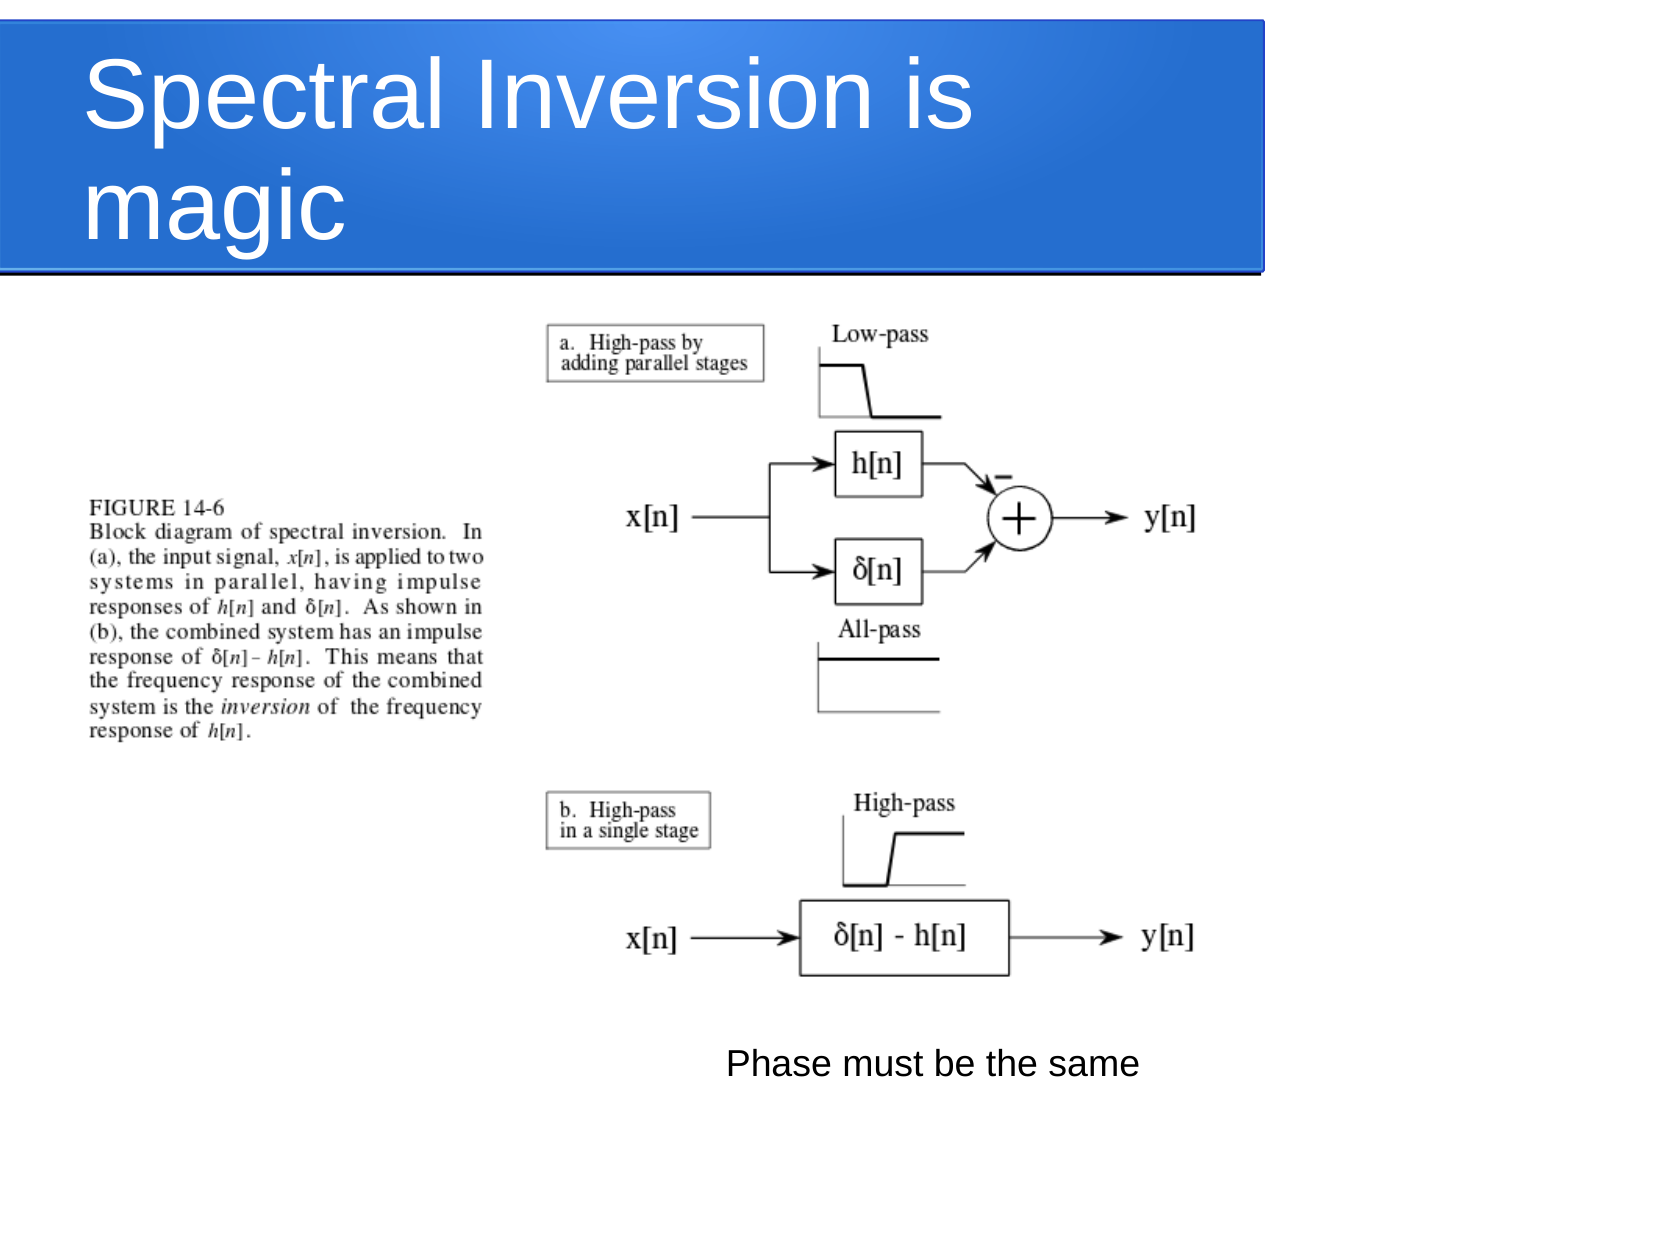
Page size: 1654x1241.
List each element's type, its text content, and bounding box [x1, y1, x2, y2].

title Spectral Inversion is magic [82, 38, 1235, 261]
text_box Phase must be the same [711, 1035, 1156, 1092]
picture [60, 289, 1210, 1006]
